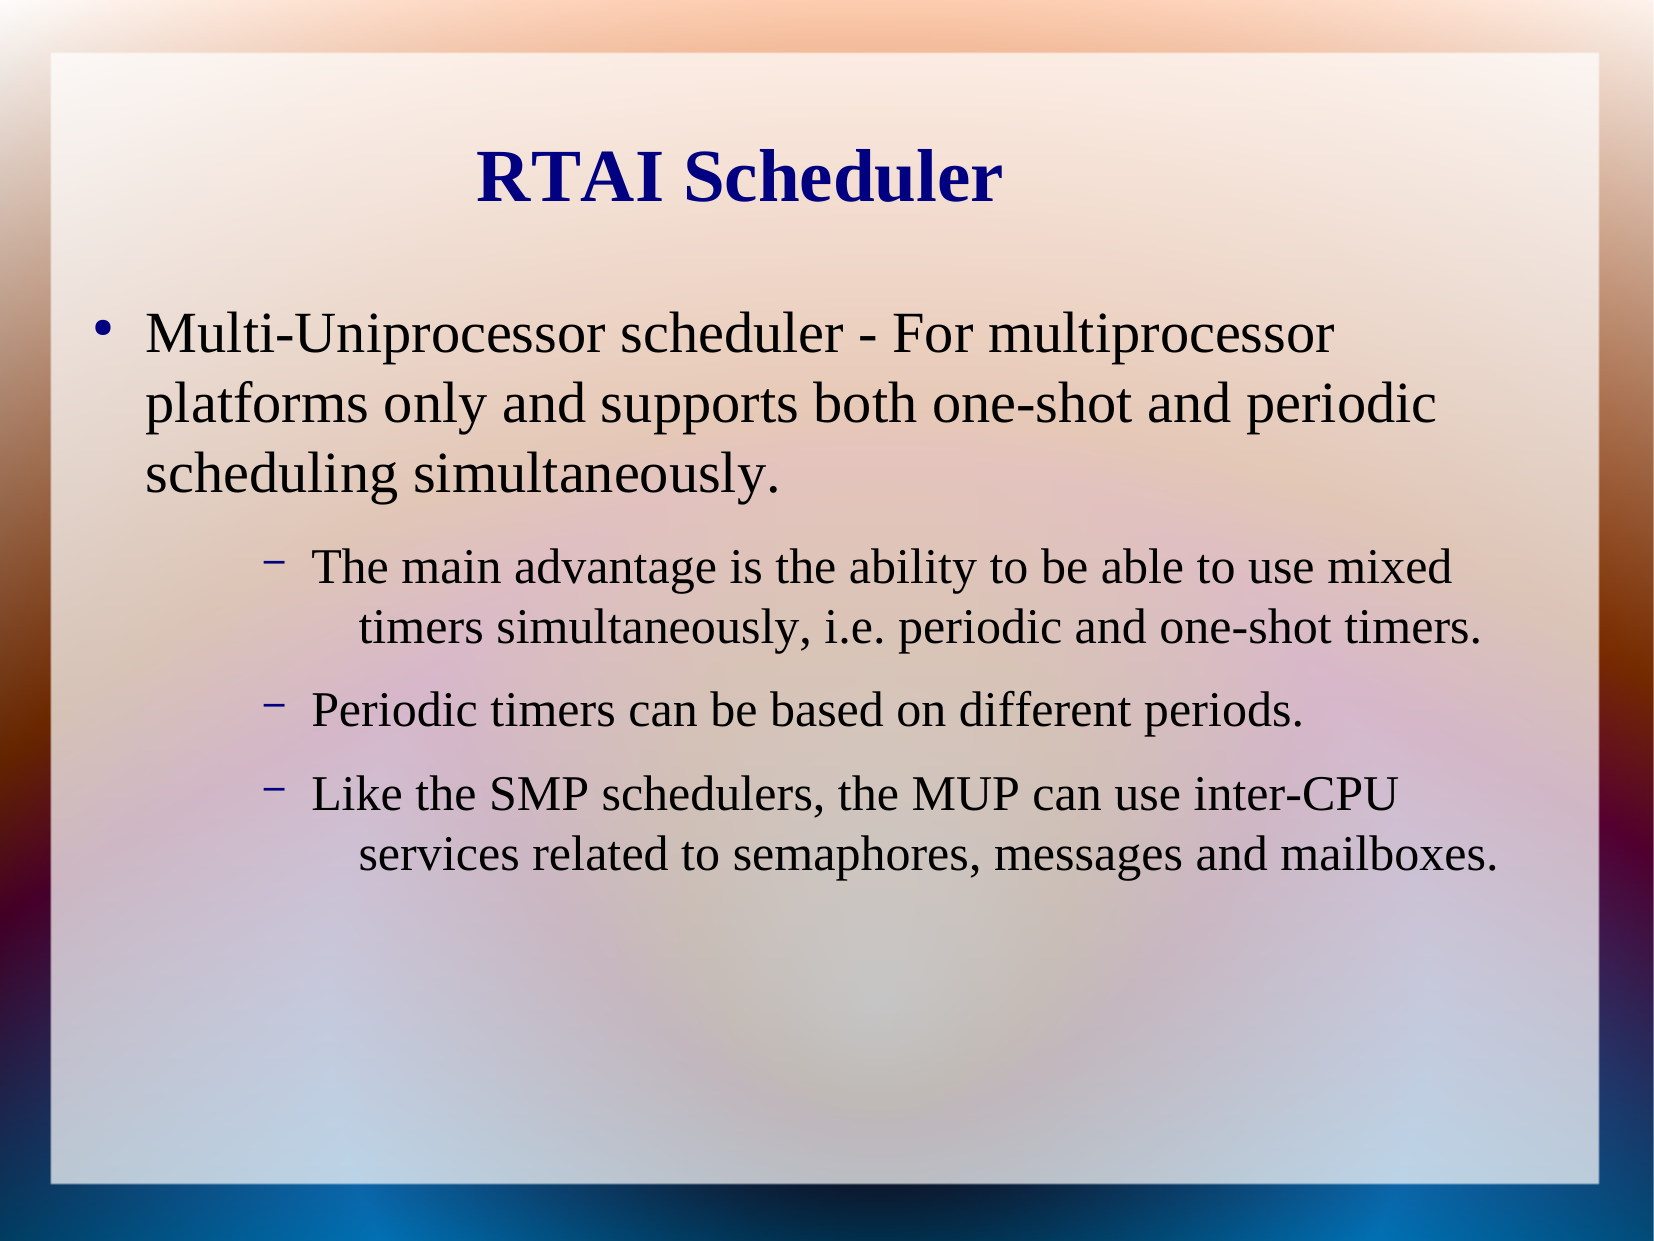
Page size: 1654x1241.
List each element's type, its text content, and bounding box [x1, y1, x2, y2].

list Multi-Uniprocessor scheduler - For multiprocessor platforms only and supports both one-shot and periodic scheduling simultaneously. The main advantage is the ability to be able to use mixed timers simultaneously, i.e. periodic and one-shot timers. Periodic timers can be based on different periods. Like the SMP schedulers, the MUP can use inter-CPU services related to semaphores, messages and mailboxes. [75, 293, 1561, 1083]
title RTAI Scheduler [75, 108, 1425, 236]
picture [0, 0, 1654, 1241]
